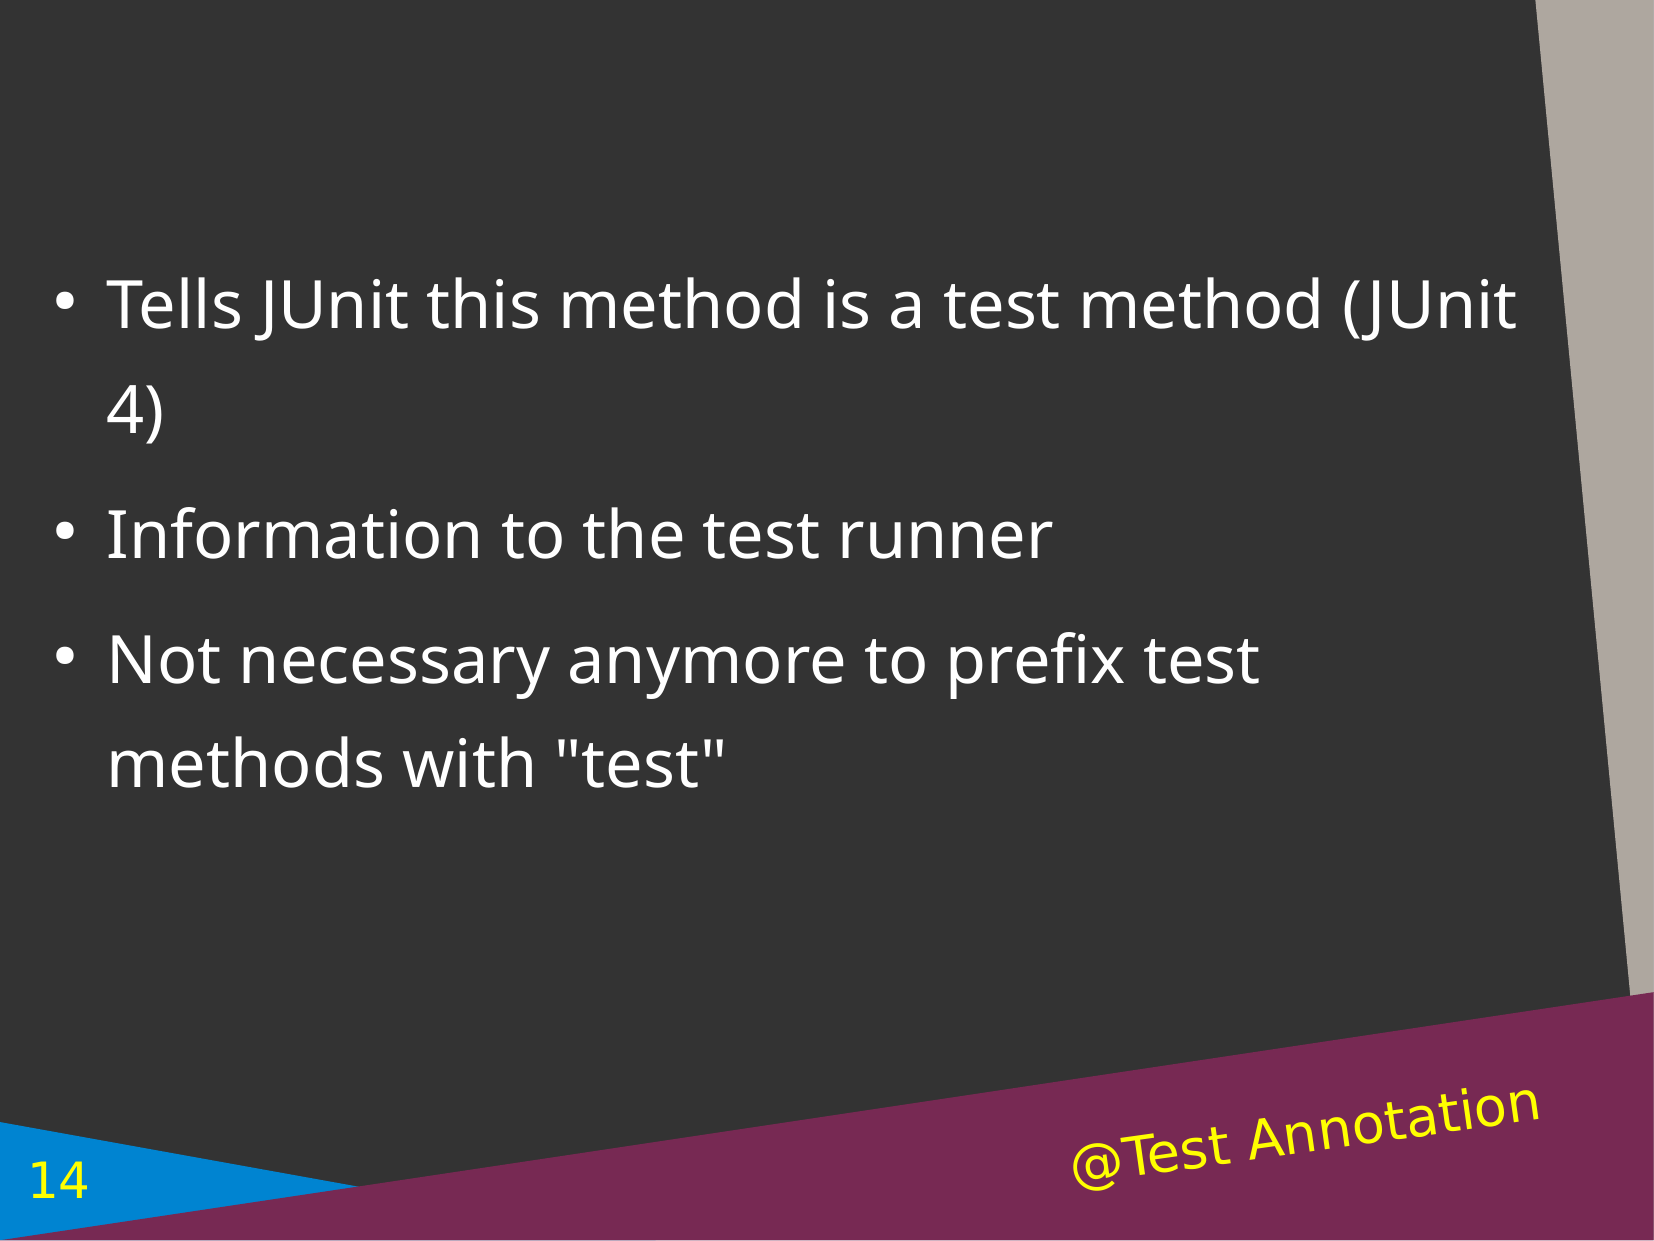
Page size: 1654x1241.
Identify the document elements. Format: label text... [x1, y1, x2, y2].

title @Test Annotation [956, 995, 1654, 1241]
list Tells JUnit this method is a test method (JUnit 4) Information to the test runner Not necessary anymore to prefix test methods with "test" [35, 59, 1524, 993]
